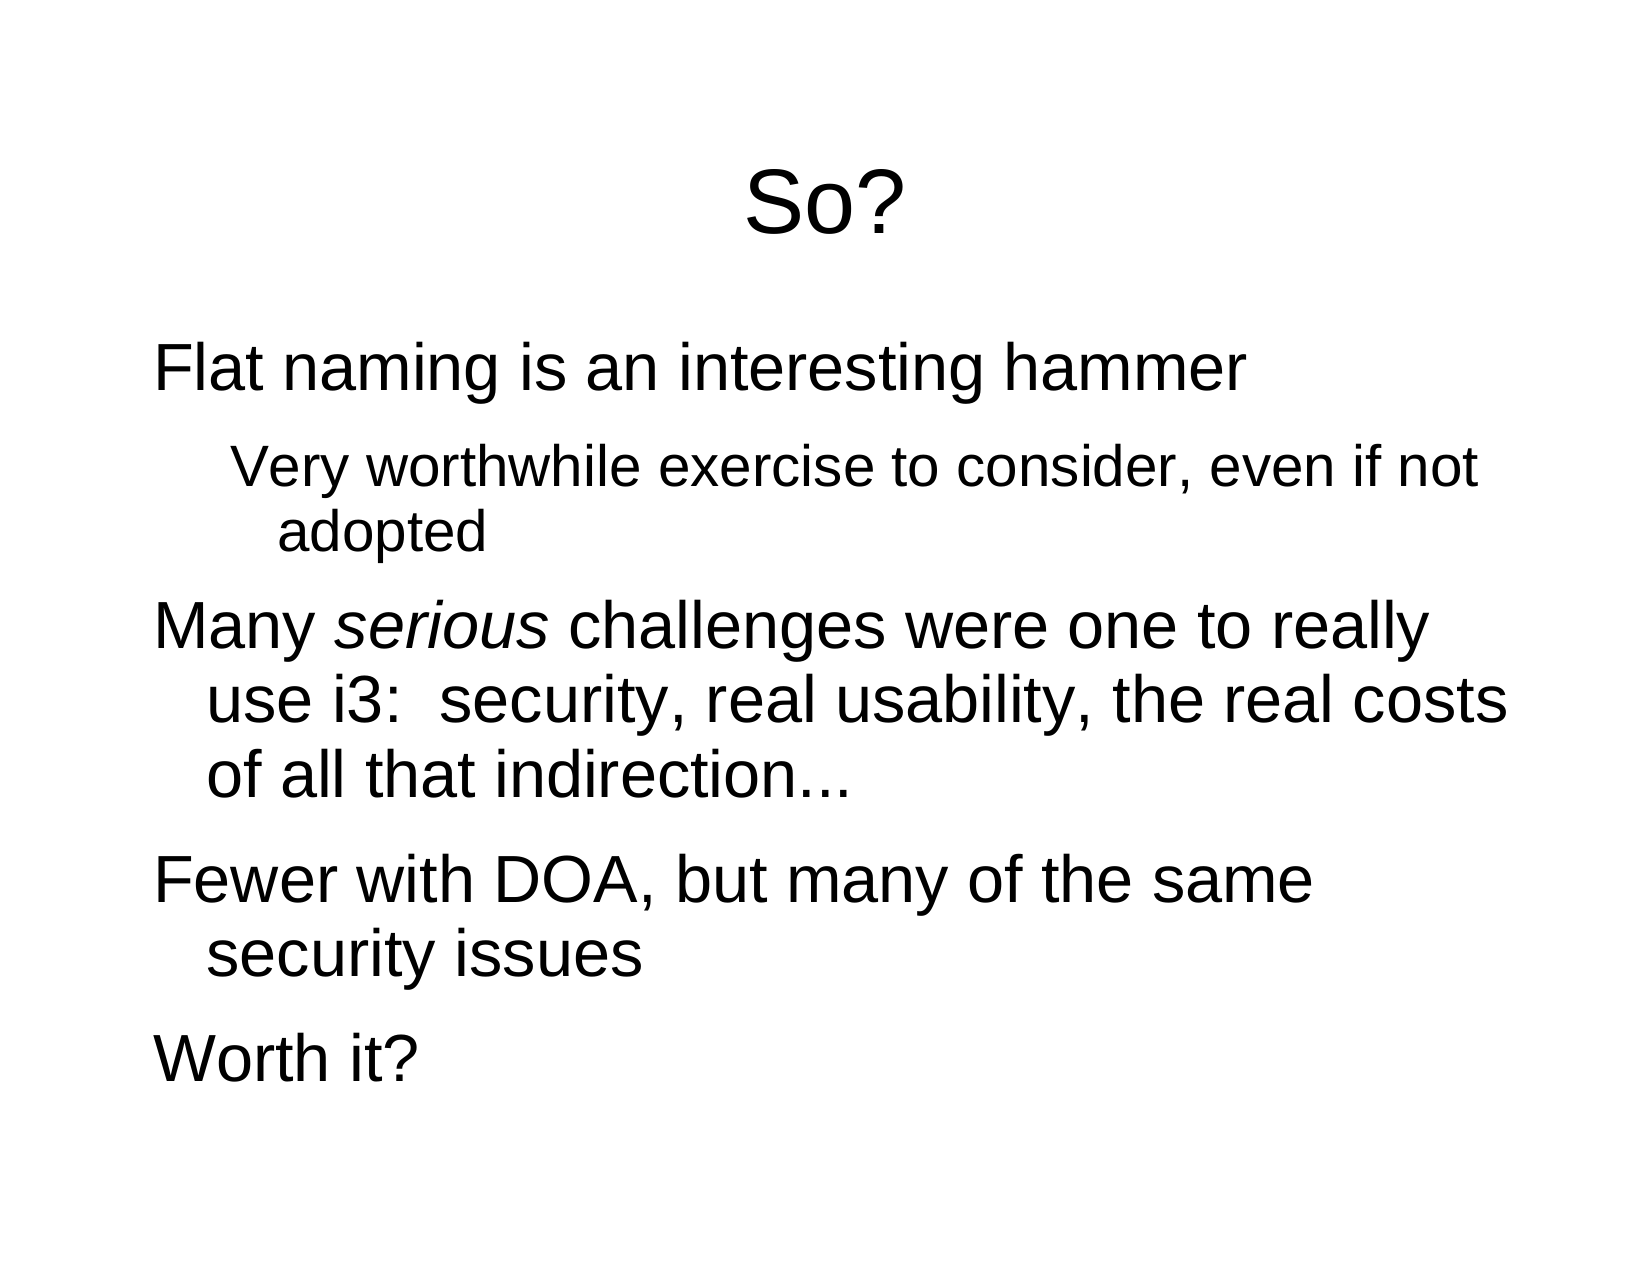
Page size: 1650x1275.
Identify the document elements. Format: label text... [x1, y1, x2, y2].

list Flat naming is an interesting hammer Very worthwhile exercise to consider, even if not adopted Many serious challenges were one to really use i3: security, real usability, the real costs of all that indirection... Fewer with DOA, but many of the same security issues Worth it? [135, 329, 1515, 1167]
title So? [135, 112, 1515, 291]
